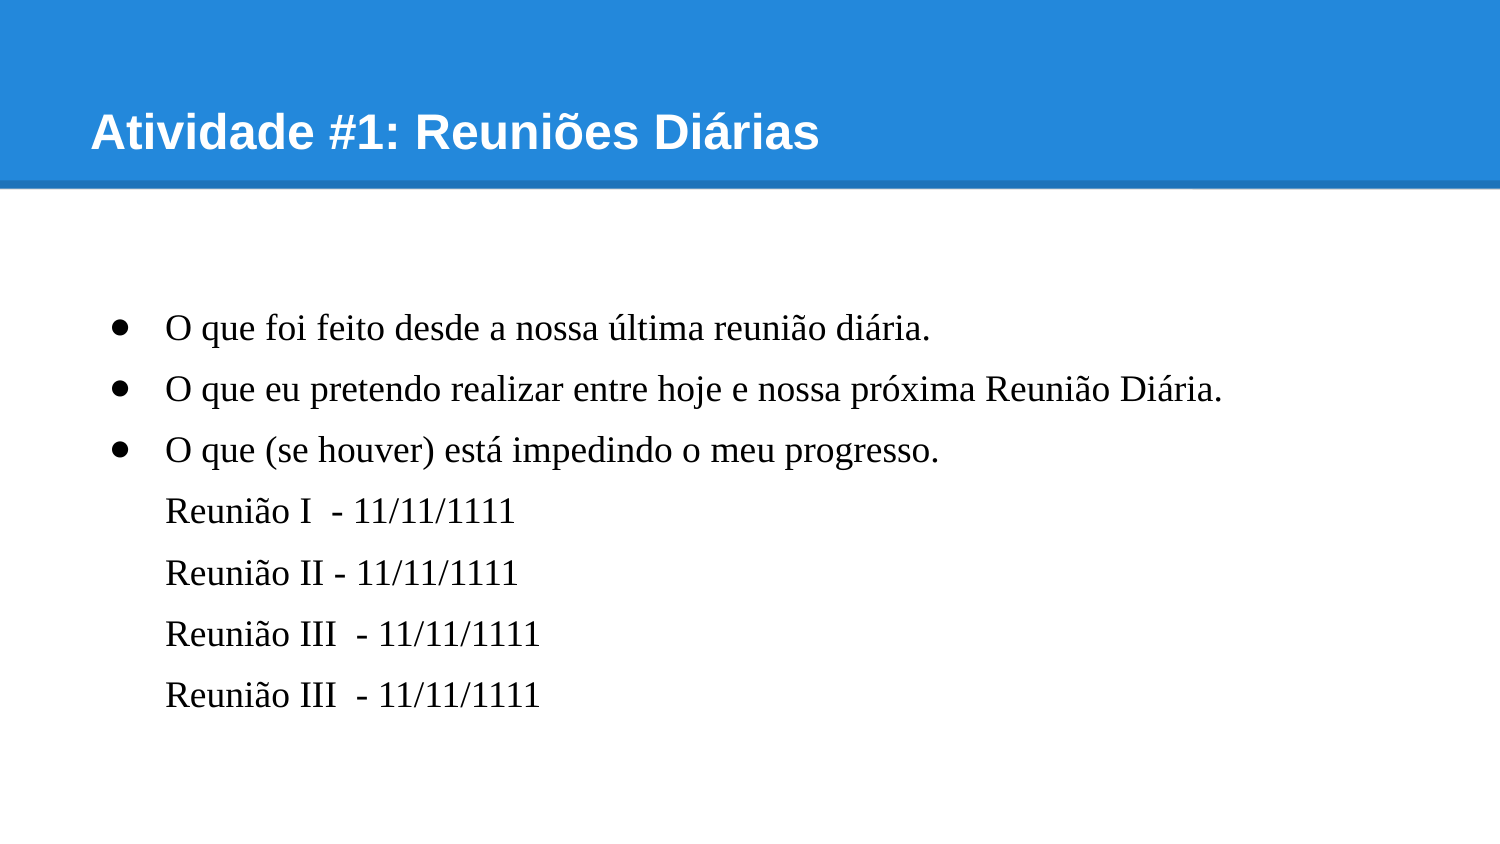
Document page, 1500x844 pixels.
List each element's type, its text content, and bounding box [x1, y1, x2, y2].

list O que foi feito desde a nossa última reunião diária. O que eu pretendo realizar entre hoje e nossa próxima Reunião Diária. O que (se houver) está impedindo o meu progresso. Reunião I - 11/11/1111 Reunião II - 11/11/1111 Reunião III - 11/11/1111 Reunião III - 11/11/1111 [75, 196, 1425, 808]
title Atividade #1: Reuniões Diárias [75, 33, 1425, 175]
